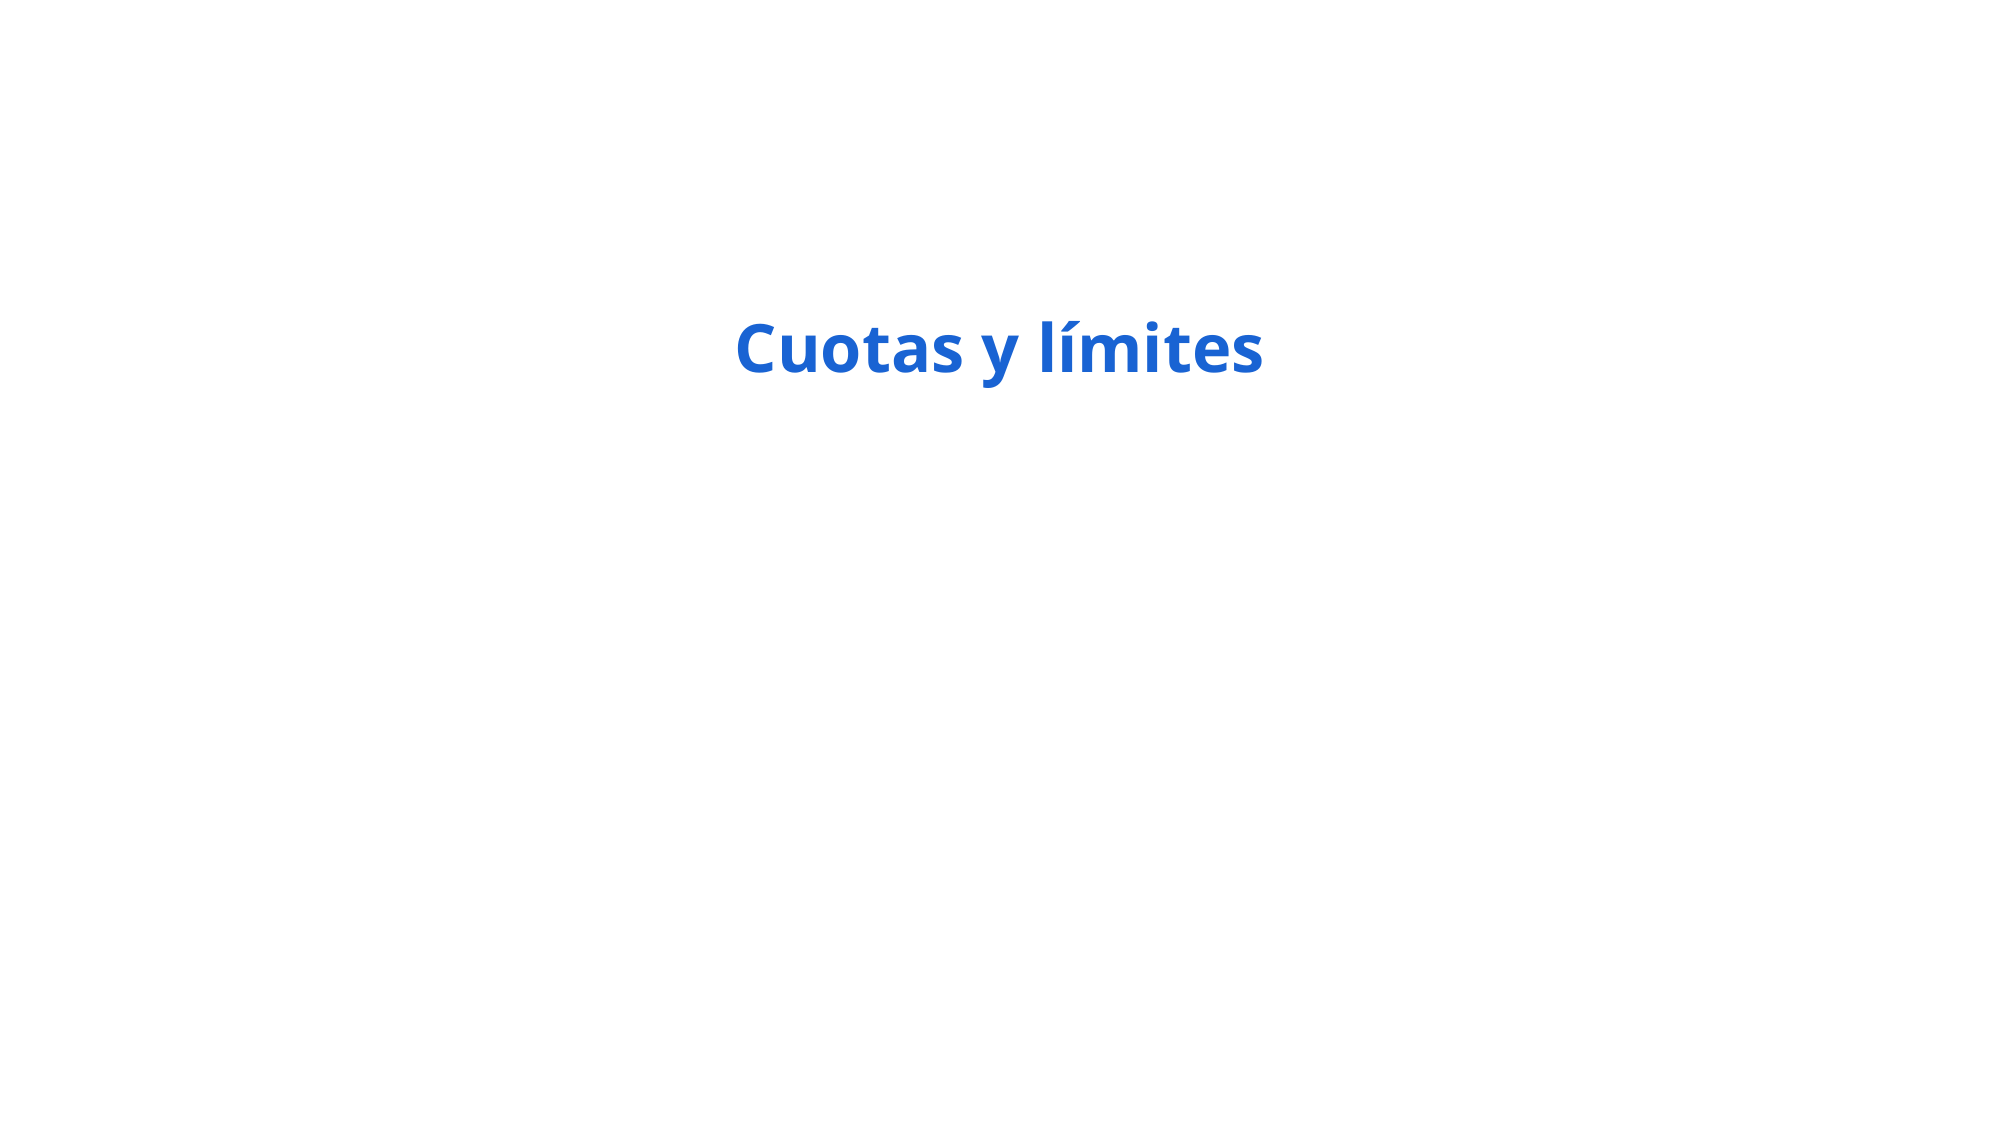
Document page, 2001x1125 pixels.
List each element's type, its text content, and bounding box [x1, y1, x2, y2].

text_box Cuotas y límites [149, 248, 1851, 573]
